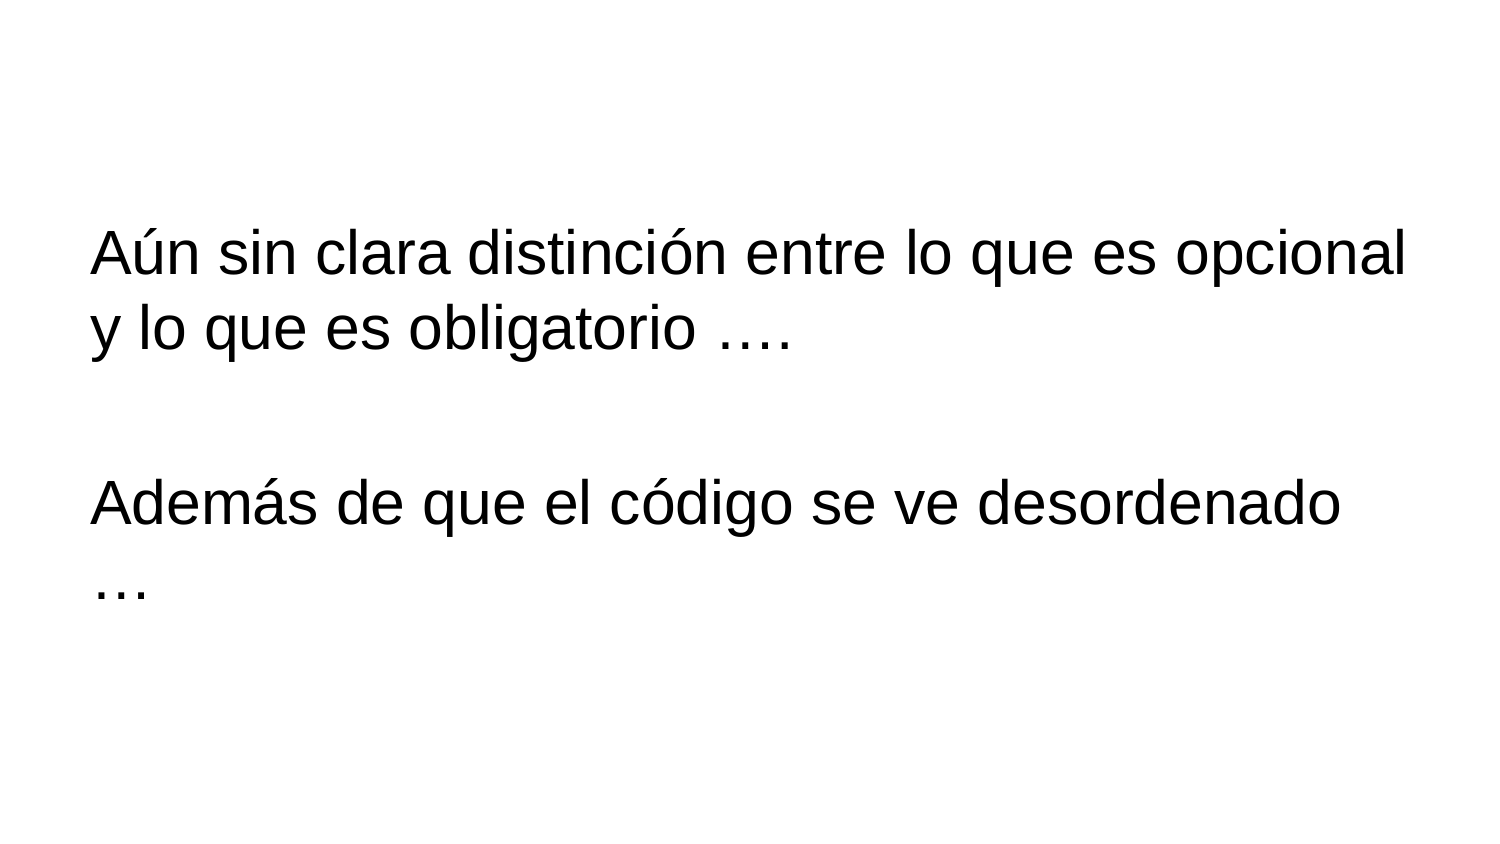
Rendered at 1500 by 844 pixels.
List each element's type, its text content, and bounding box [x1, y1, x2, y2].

list Aún sin clara distinción entre lo que es opcional y lo que es obligatorio …. Además de que el código se ve desordenado … [75, 196, 1425, 808]
